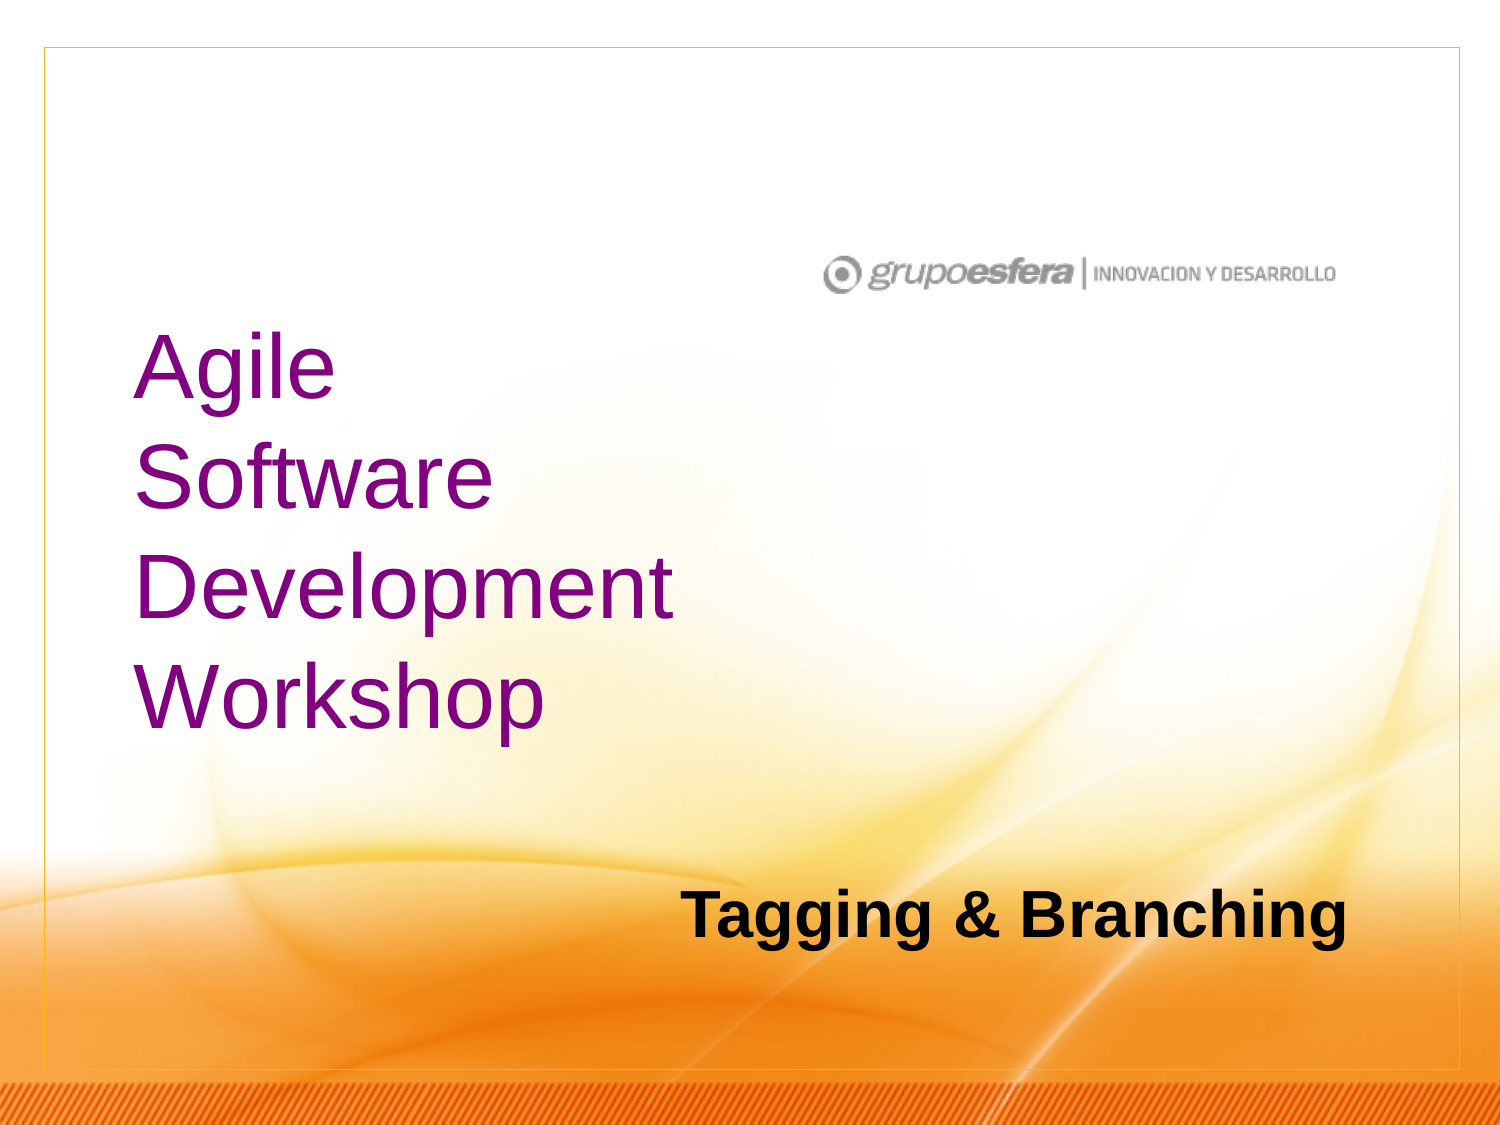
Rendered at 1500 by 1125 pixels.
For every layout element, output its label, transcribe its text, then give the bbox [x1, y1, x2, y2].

picture [0, 0, 1500, 1125]
text_box Tagging & Branching [0, 269, 1351, 998]
picture [45, 48, 1459, 1069]
